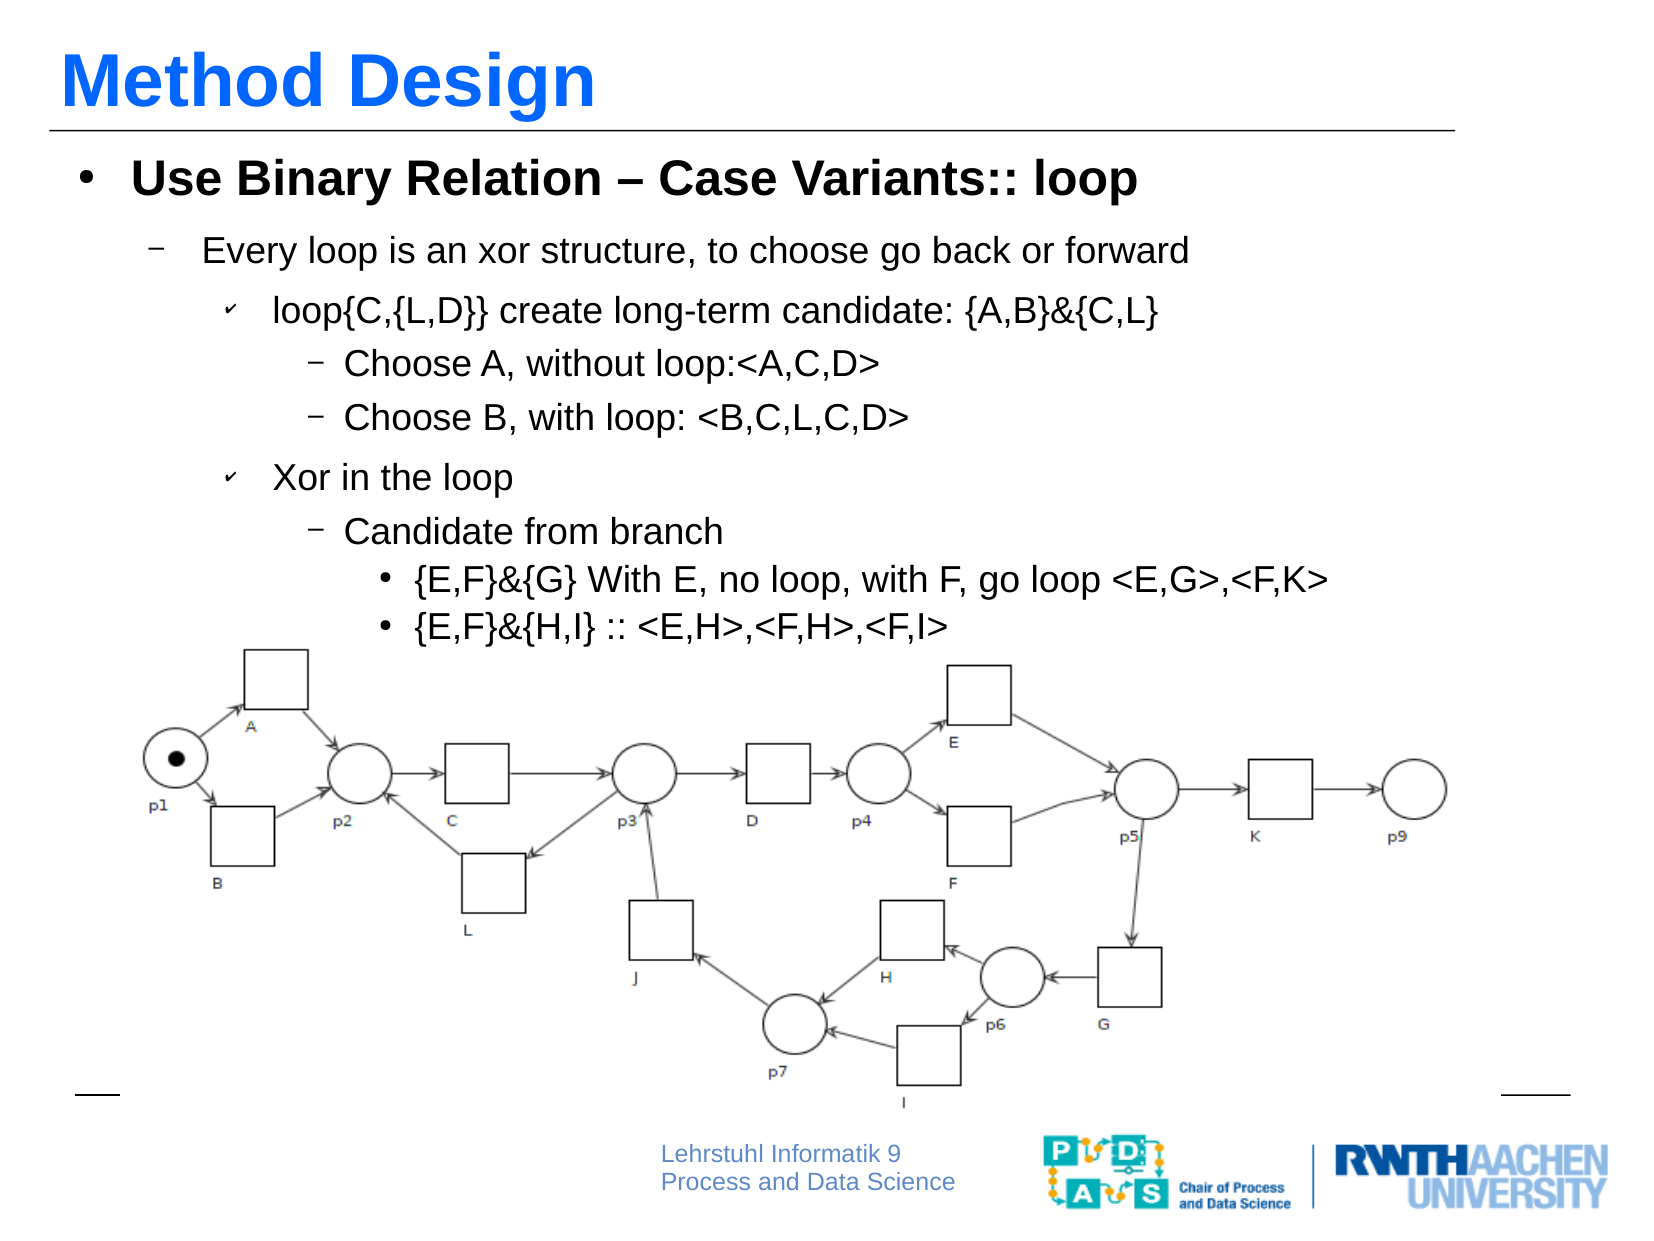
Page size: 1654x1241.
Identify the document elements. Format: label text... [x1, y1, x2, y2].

picture [120, 1006, 1647, 1241]
list Use Binary Relation – Case Variants:: loop Every loop is an xor structure, to choose go back or forward loop{C,{L,D}} create long-term candidate: {A,B}&{C,L} Choose A, without loop:<A,C,D> Choose B, with loop: <B,C,L,C,D> Xor in the loop Candidate from branch {E,F}&{G} With E, no loop, with F, go loop <E,G>,<F,K> {E,F}&{H,I} :: <E,H>,<F,H>,<F,I> [60, 150, 1549, 1006]
title Method Design [60, 30, 1549, 131]
